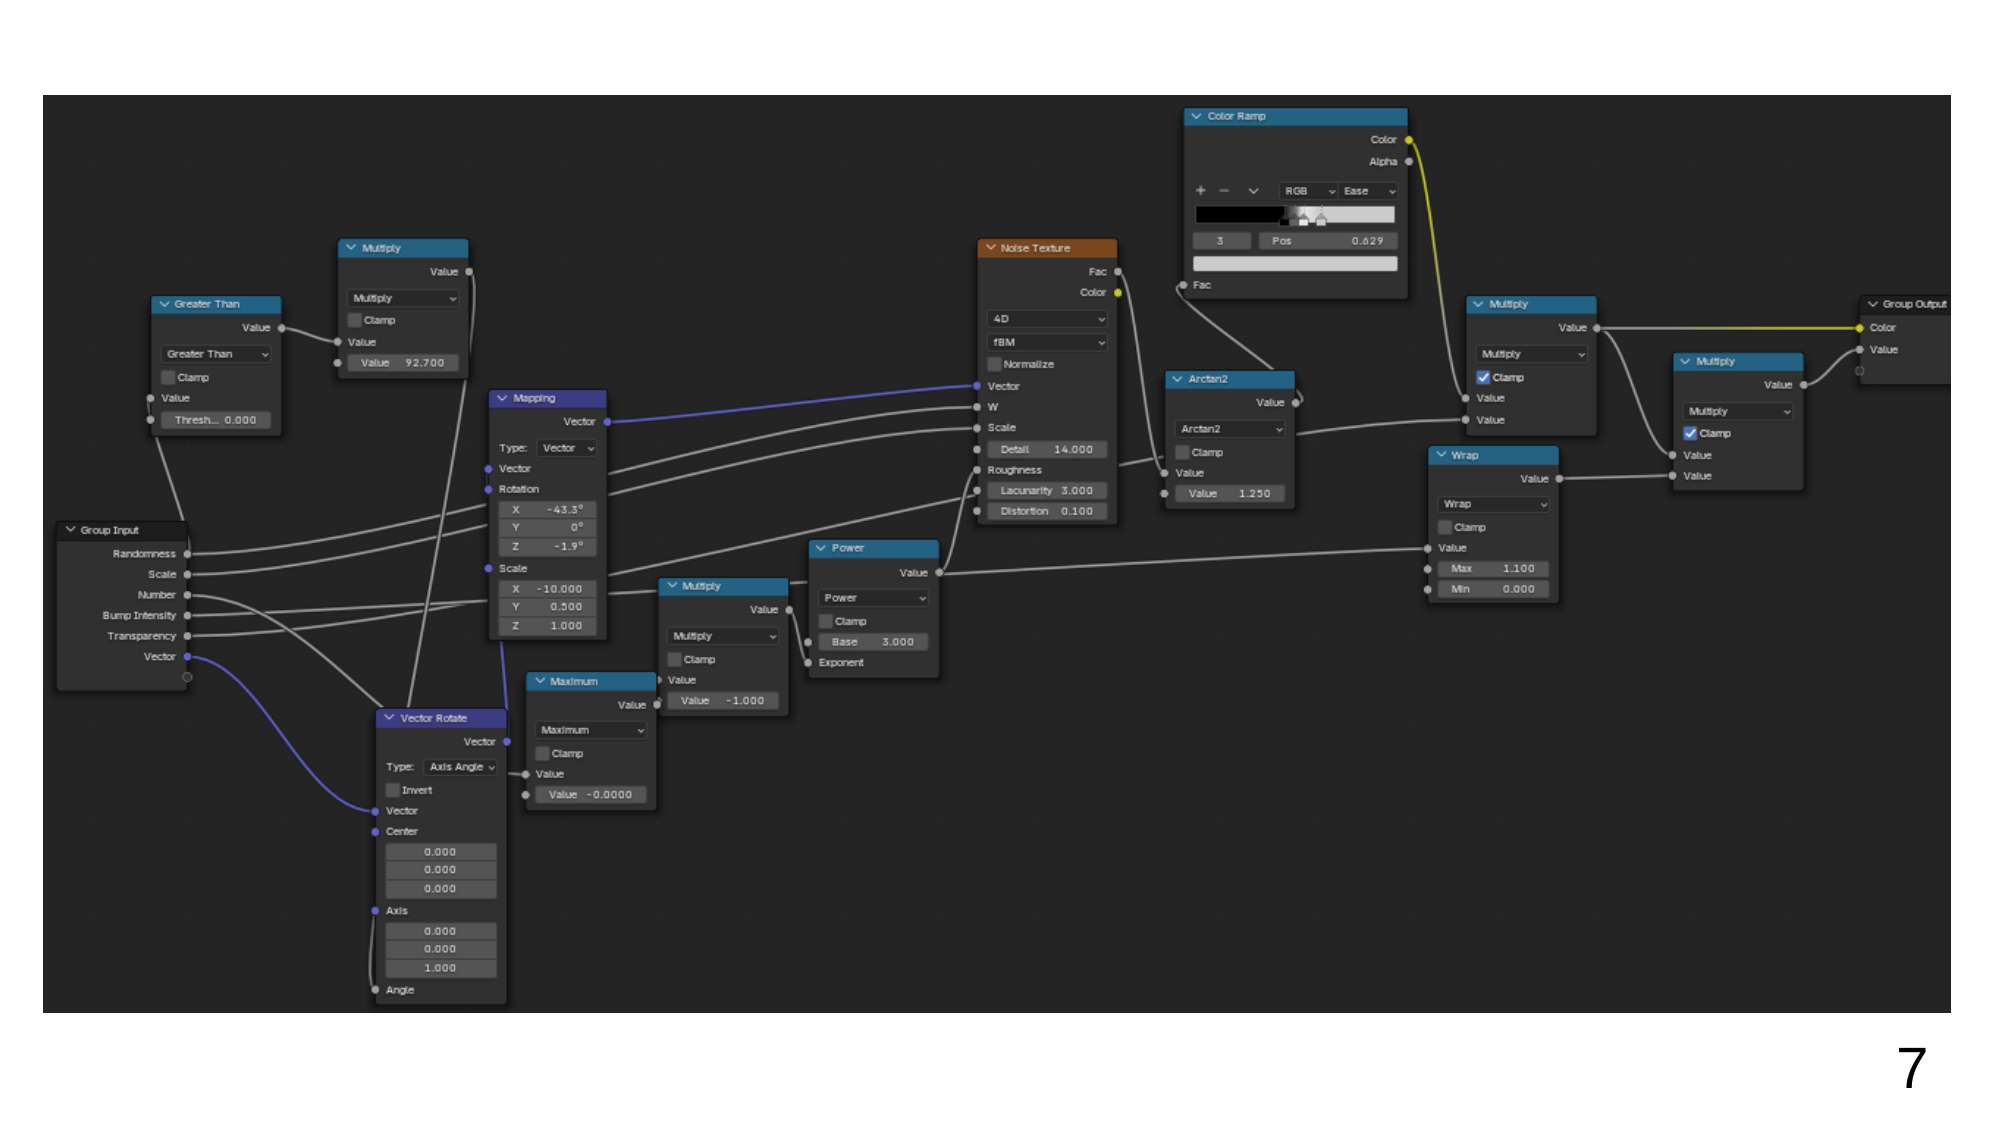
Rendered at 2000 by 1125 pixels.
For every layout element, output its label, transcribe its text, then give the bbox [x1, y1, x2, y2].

picture [43, 95, 1951, 1013]
title 7 [1875, 1012, 1951, 1125]
